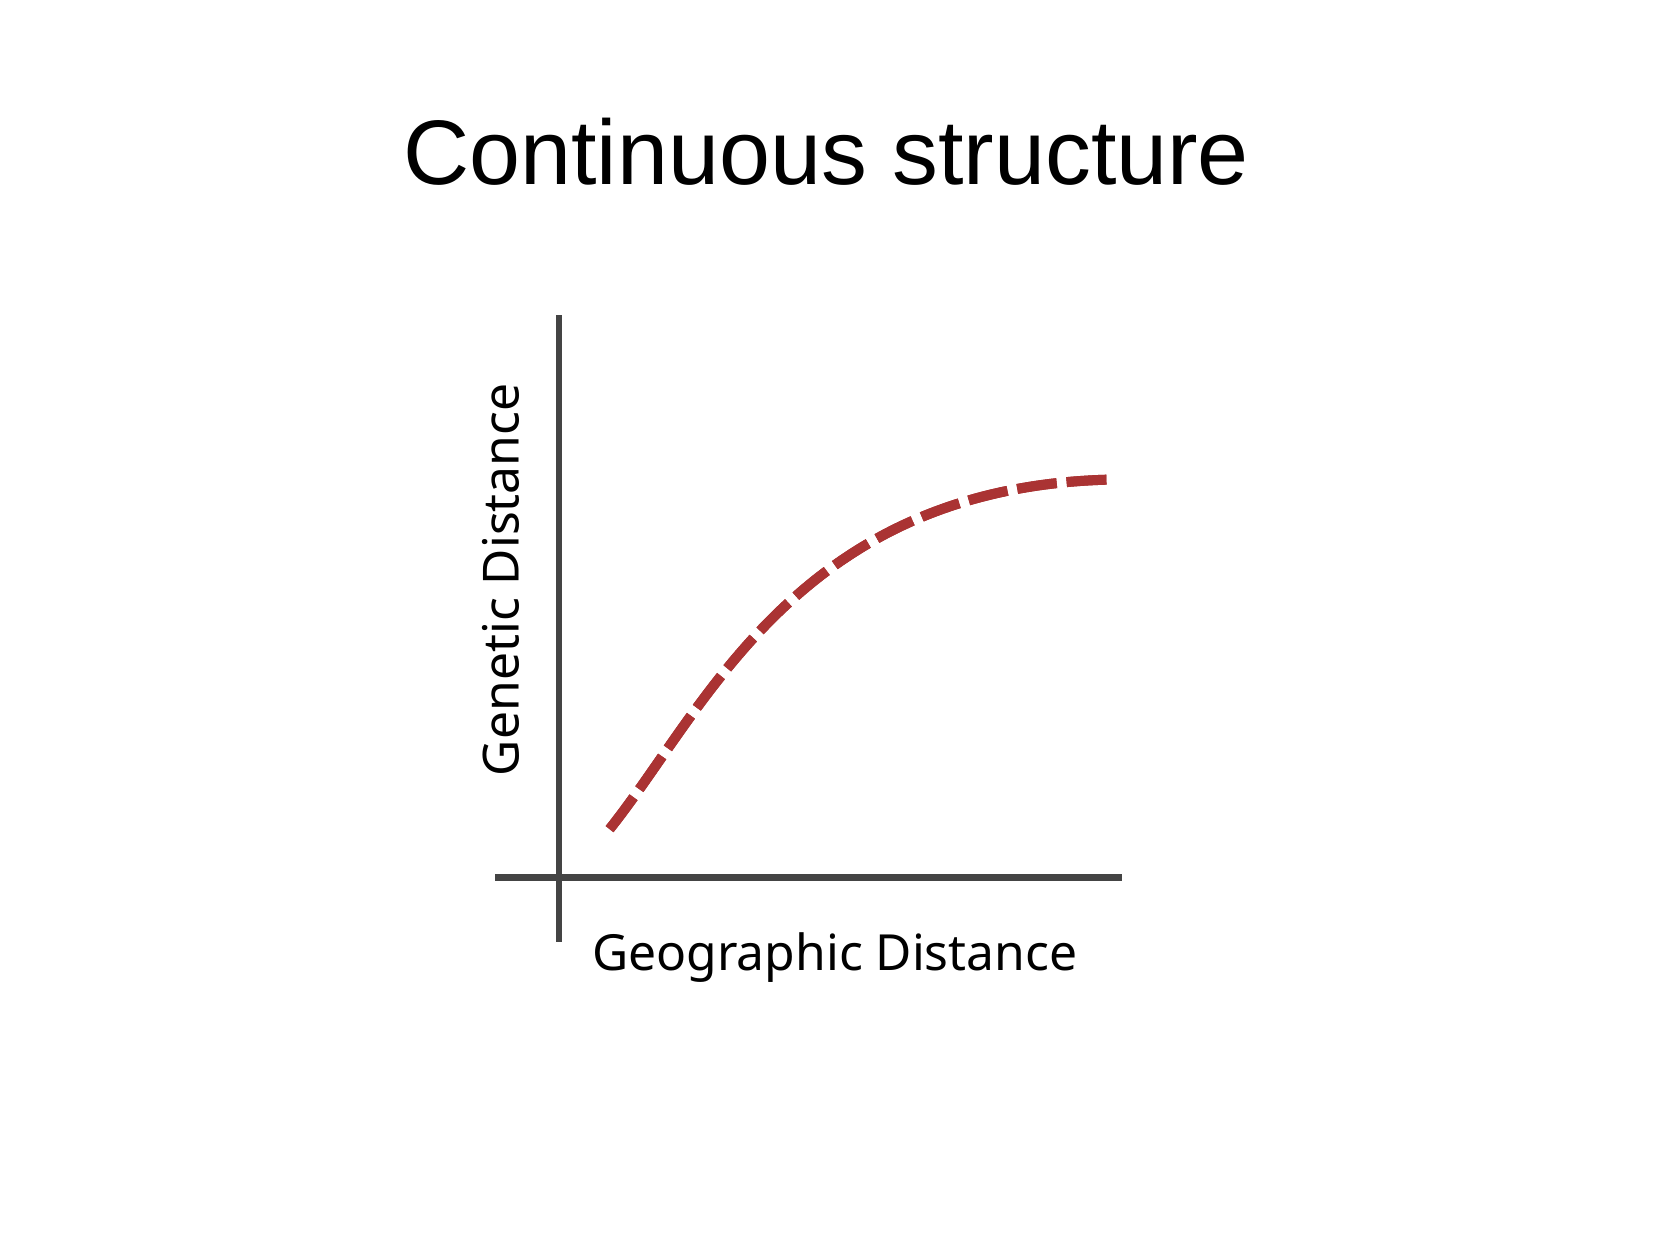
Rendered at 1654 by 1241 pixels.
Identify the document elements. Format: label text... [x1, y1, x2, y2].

title Continuous structure [82, 49, 1571, 257]
picture [480, 315, 1124, 1035]
